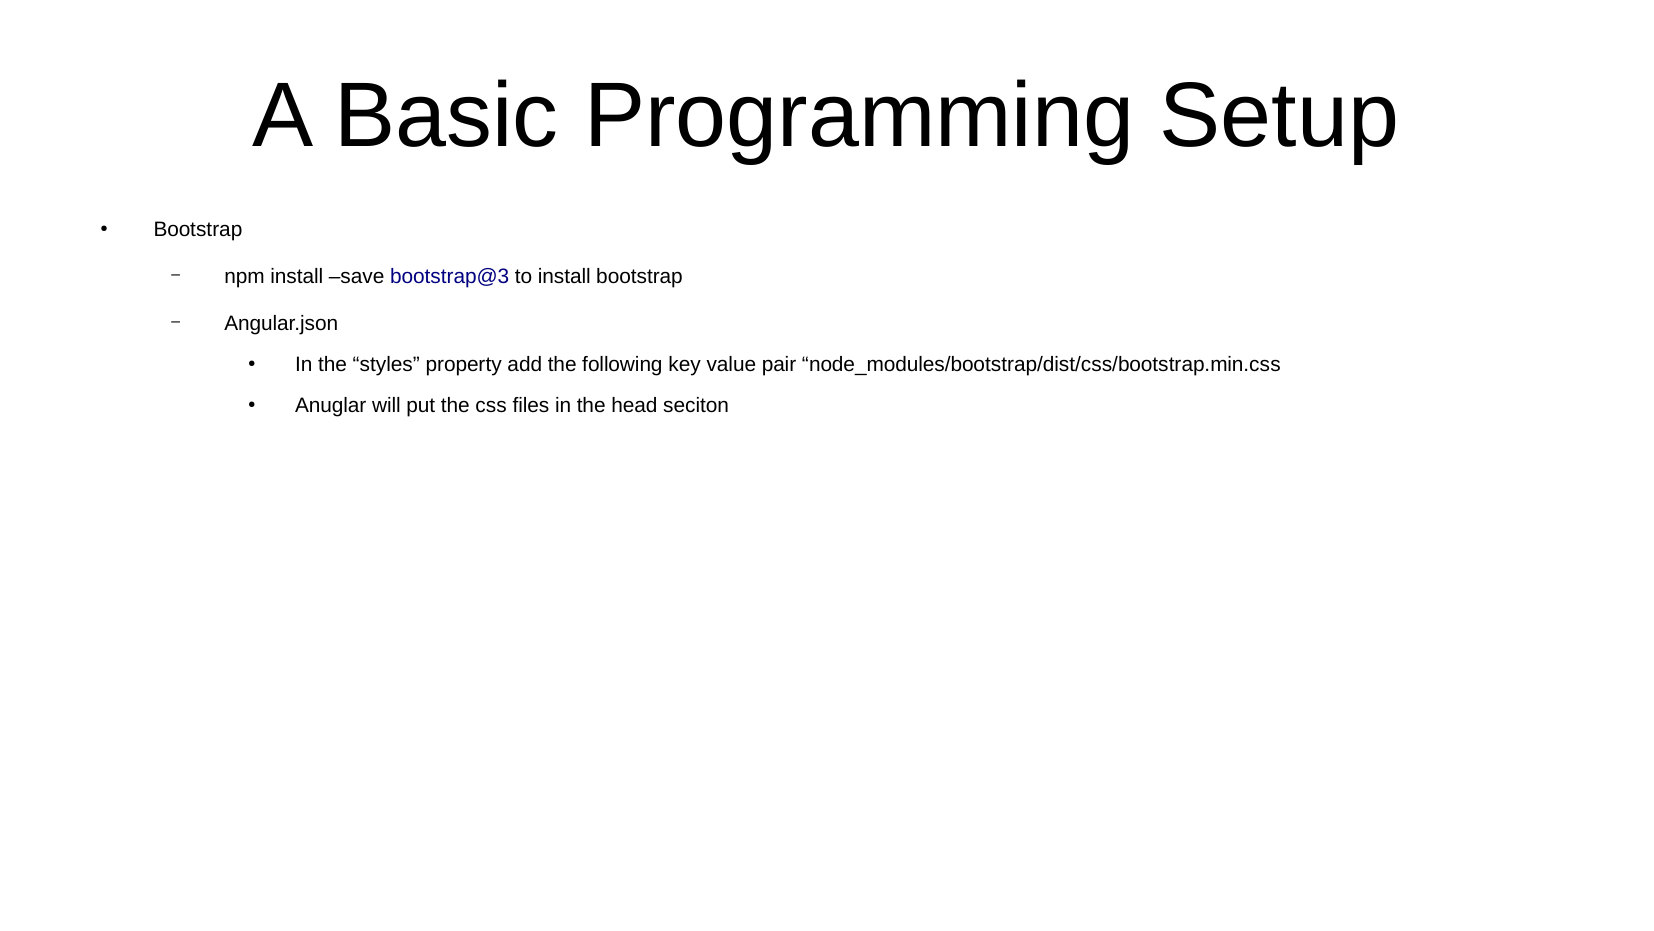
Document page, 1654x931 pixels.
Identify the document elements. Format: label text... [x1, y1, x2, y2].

title A Basic Programming Setup [82, 37, 1571, 193]
list Bootstrap npm install –save bootstrap@3 to install bootstrap Angular.json In the “styles” property add the following key value pair “node_modules/bootstrap/dist/css/bootstrap.min.css Anuglar will put the css files in the head seciton [82, 217, 1576, 916]
